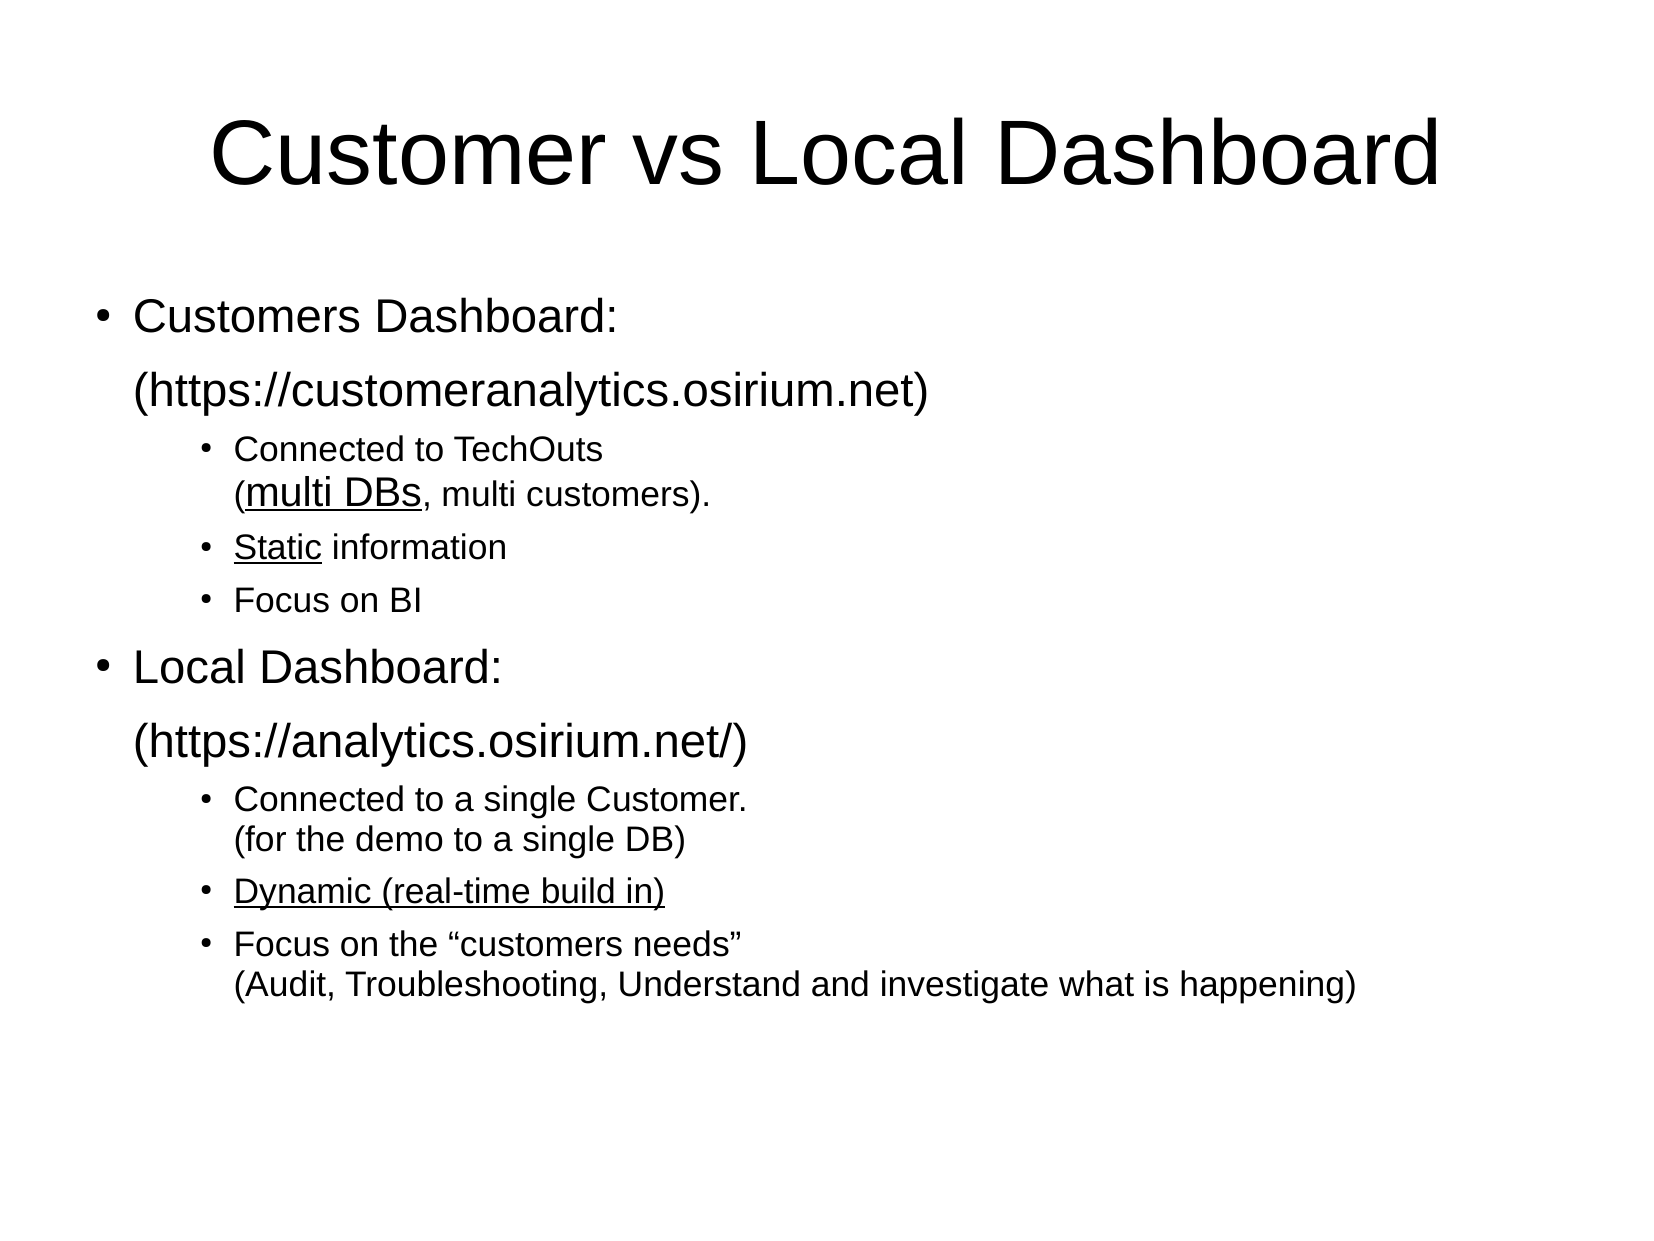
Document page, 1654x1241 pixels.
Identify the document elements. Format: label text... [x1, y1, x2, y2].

title Customer vs Local Dashboard [82, 49, 1571, 257]
list Customers Dashboard: (https://customeranalytics.osirium.net) Connected to TechOuts (multi DBs, multi customers). Static information Focus on BI Local Dashboard: (https://analytics.osirium.net/) Connected to a single Customer. (for the demo to a single DB) Dynamic (real-time build in) Focus on the “customers needs” (Audit, Troubleshooting, Understand and investigate what is happening) [82, 290, 1571, 1010]
